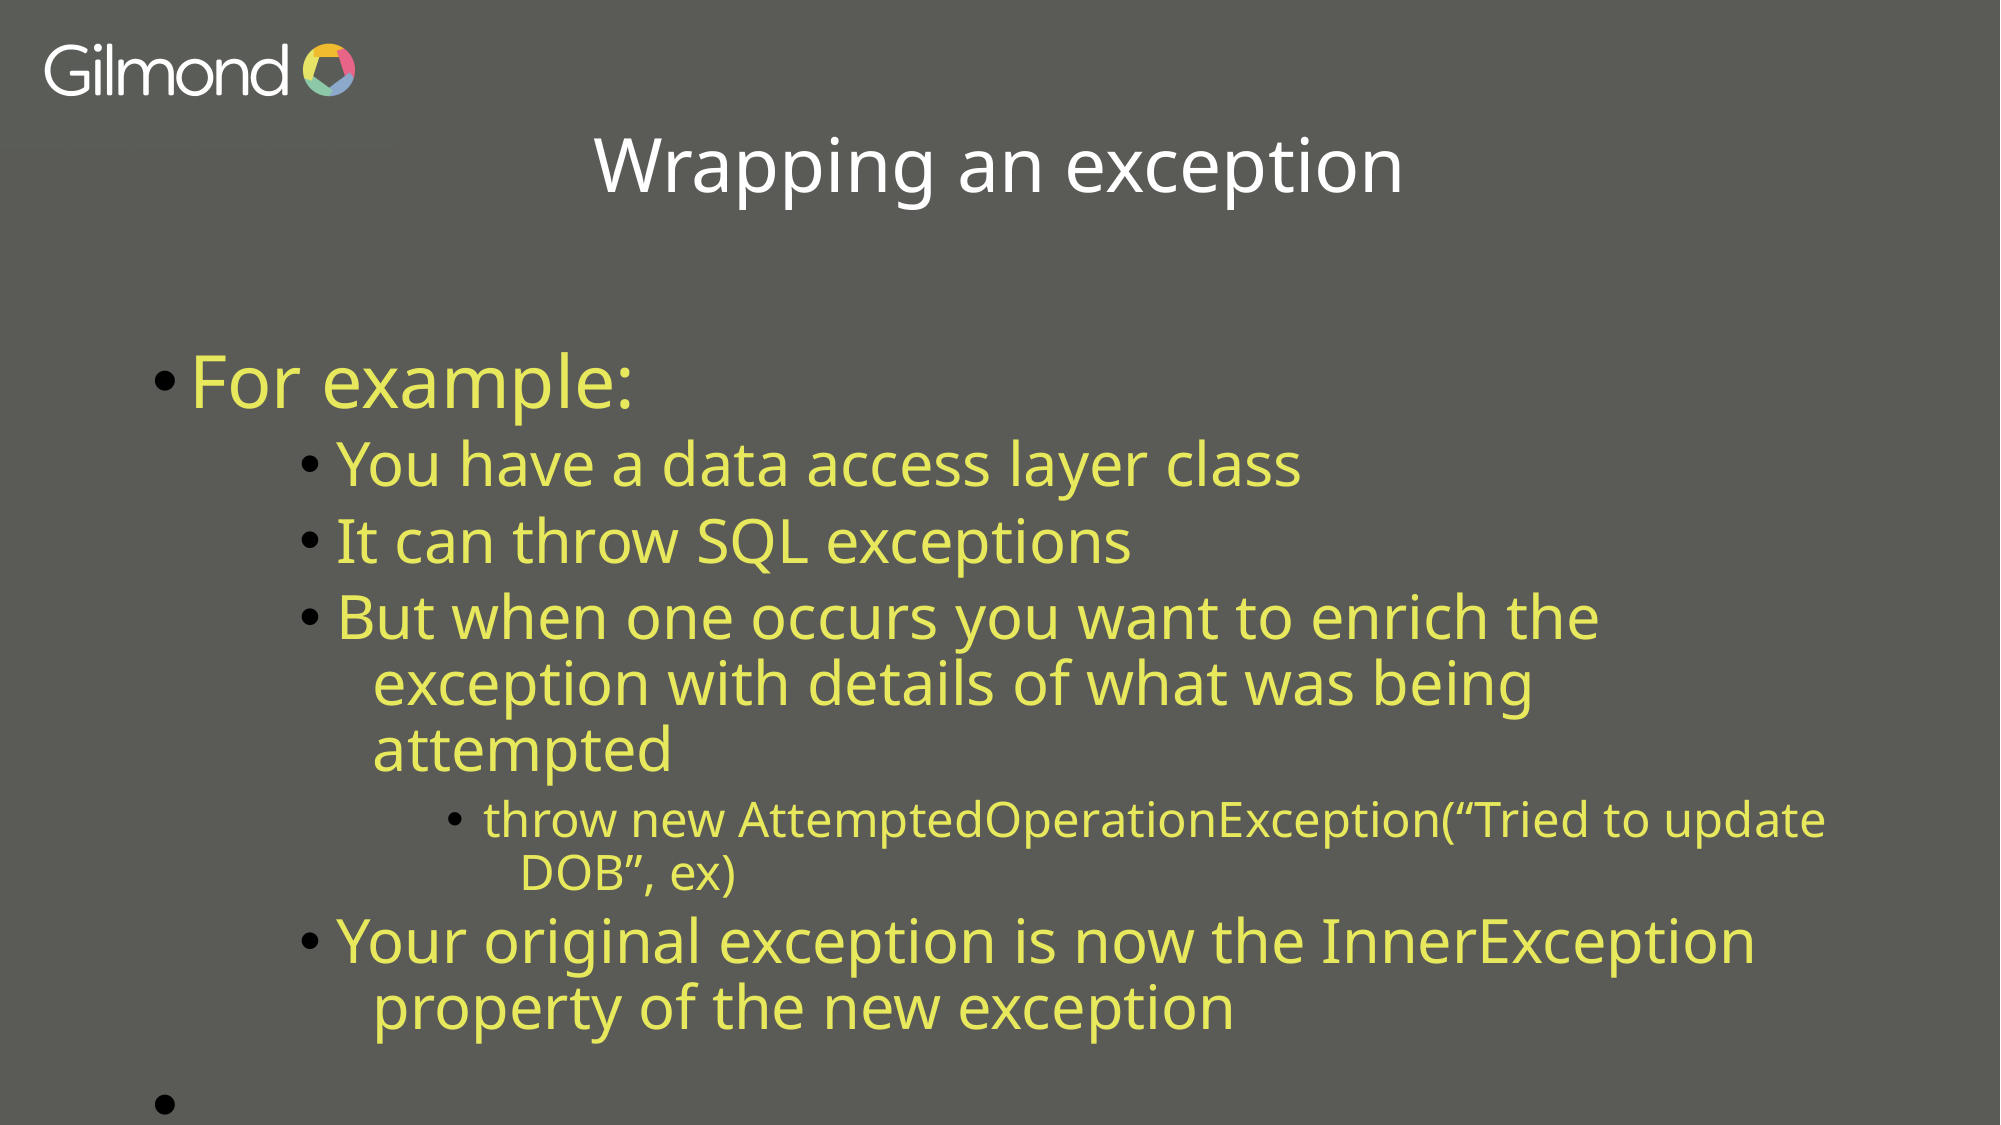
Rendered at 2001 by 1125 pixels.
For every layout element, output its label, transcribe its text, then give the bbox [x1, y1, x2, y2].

list For example: You have a data access layer class It can throw SQL exceptions But when one occurs you want to enrich the exception with details of what was being attempted throw new AttemptedOperationException(“Tried to update DOB”, ex) Your original exception is now the InnerException property of the new exception [137, 337, 1863, 1053]
title Wrapping an exception [137, 59, 1863, 278]
picture [0, 0, 399, 149]
